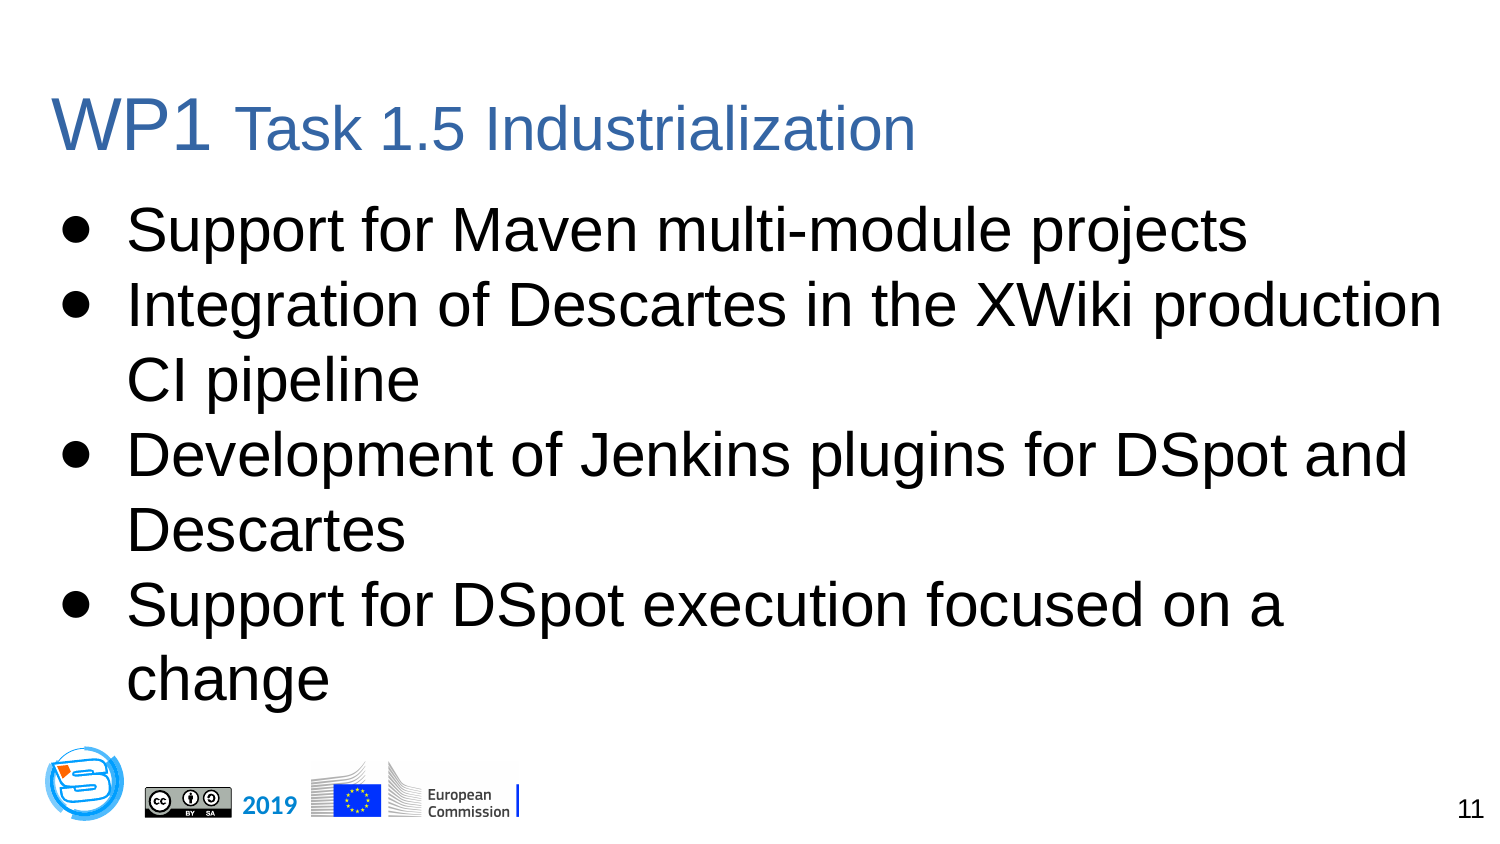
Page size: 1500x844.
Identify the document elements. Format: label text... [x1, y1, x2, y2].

list Support for Maven multi-module projects Integration of Descartes in the XWiki production CI pipeline Development of Jenkins plugins for DSpot and Descartes Support for DSpot execution focused on a change [51, 188, 1449, 750]
picture [311, 761, 519, 817]
title WP1 Task 1.5 Industrialization [51, 72, 1449, 167]
slide_number <number> [1410, 775, 1500, 841]
